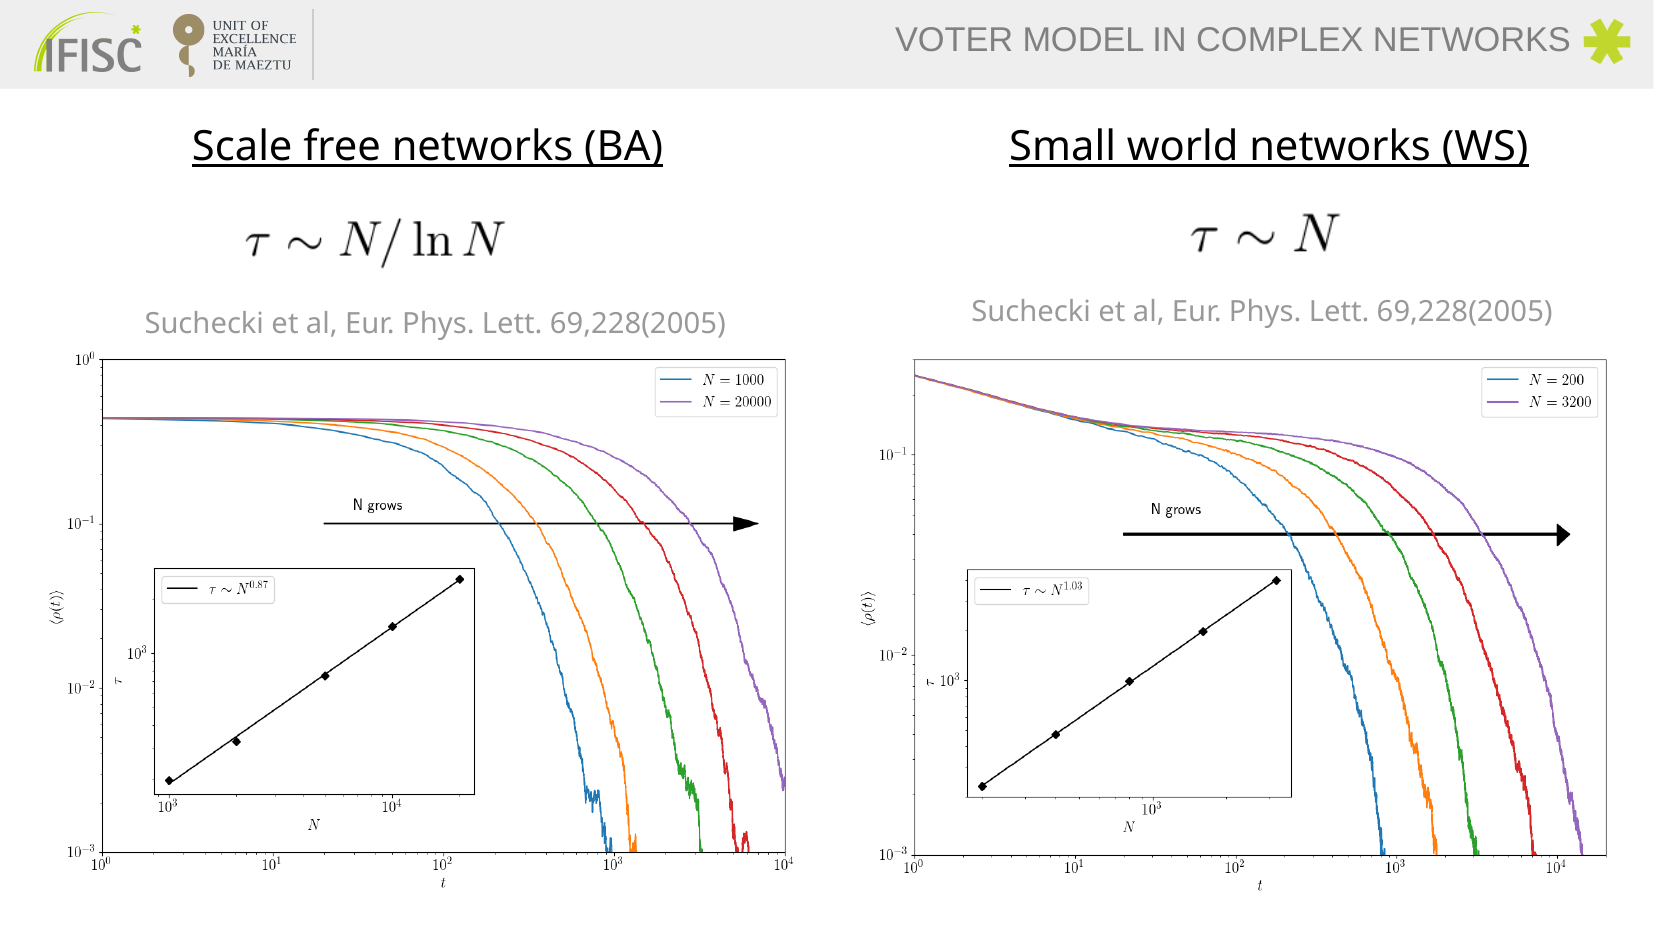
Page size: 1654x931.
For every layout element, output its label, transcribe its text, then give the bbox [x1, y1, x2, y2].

text_box Scale free networks (BA) [177, 108, 697, 217]
title VOTER MODEL IN COMPLEX NETWORKS [253, 0, 1571, 80]
picture [1173, 197, 1357, 271]
picture [10, 342, 810, 907]
picture [170, 11, 302, 81]
text_box Small world networks (WS) [994, 108, 1548, 217]
picture [1582, 17, 1631, 65]
picture [821, 342, 1631, 910]
picture [236, 206, 520, 271]
text_box Suchecki et al, Eur. Phys. Lett. 69,228(2005) [956, 283, 1571, 357]
text_box Suchecki et al, Eur. Phys. Lett. 69,228(2005) [129, 295, 745, 369]
picture [29, 9, 148, 75]
